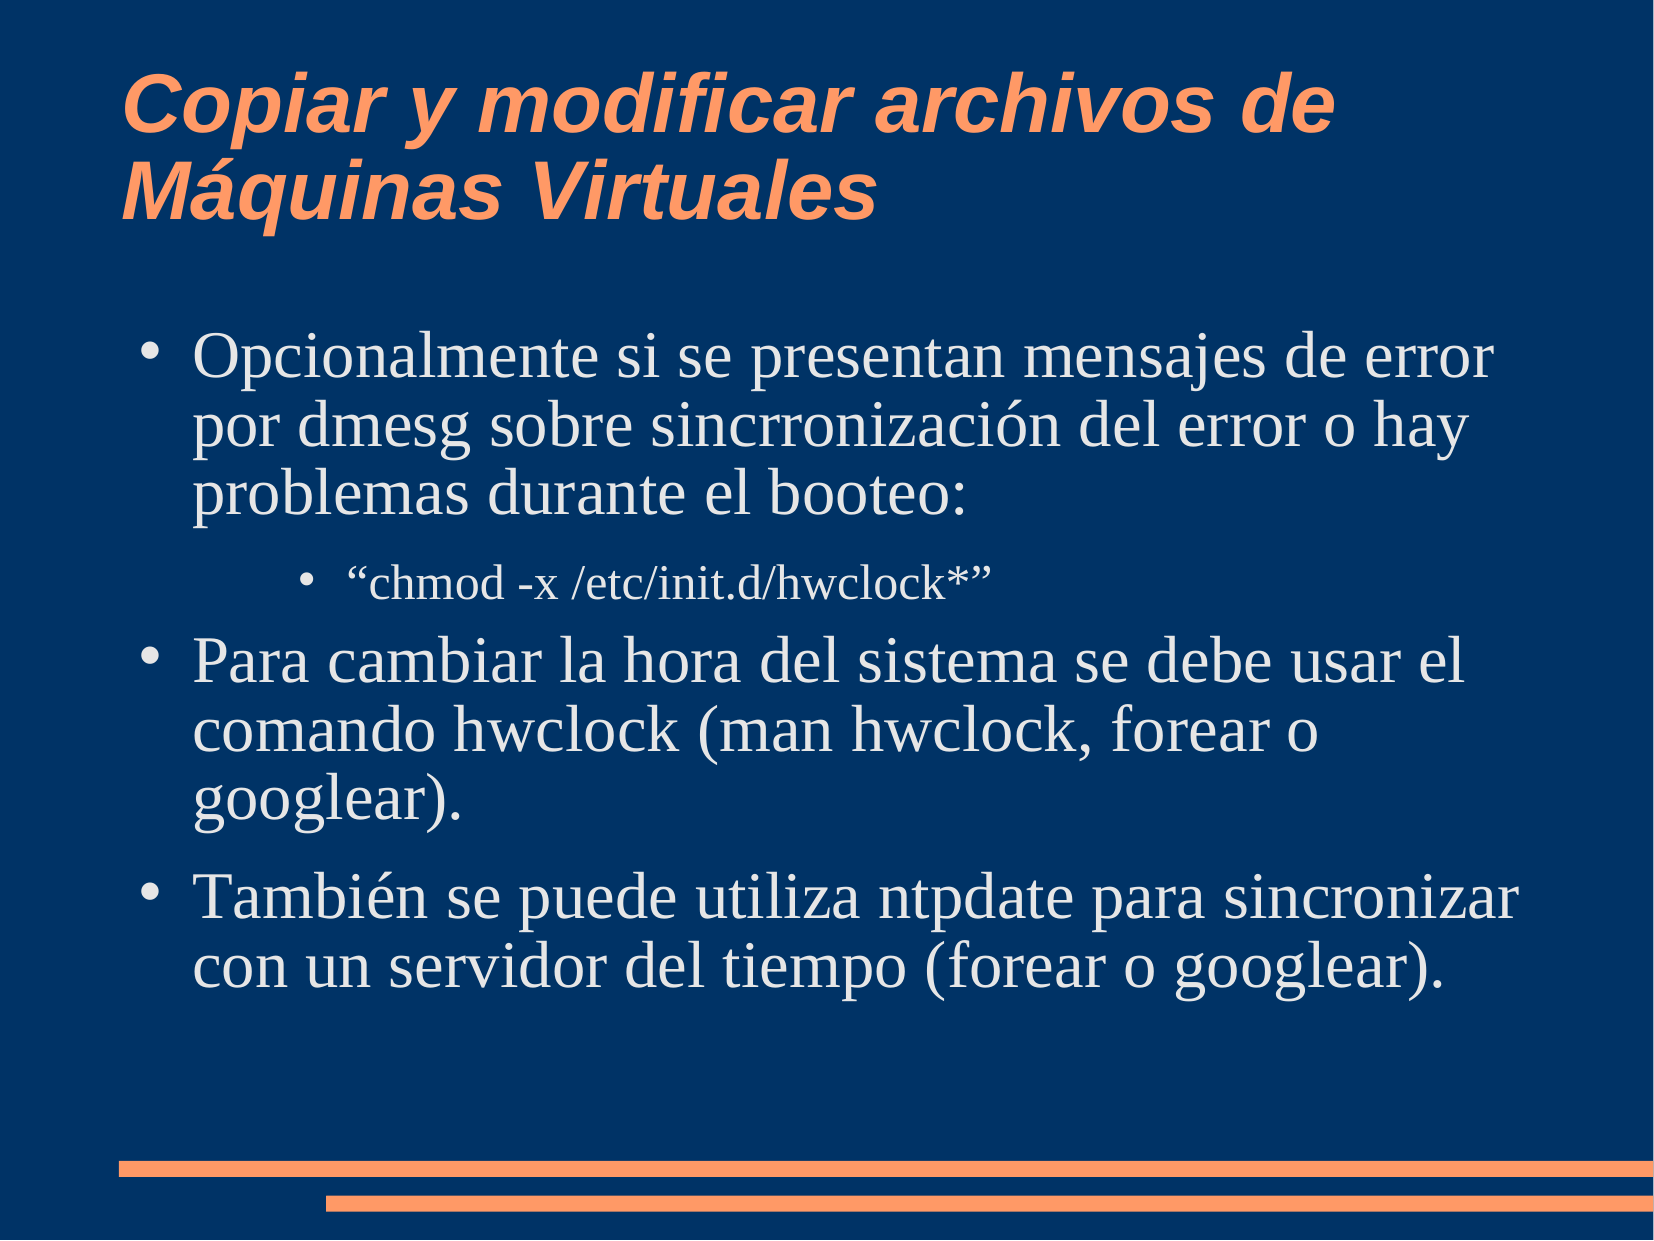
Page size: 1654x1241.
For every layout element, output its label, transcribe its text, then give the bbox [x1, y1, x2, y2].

list Opcionalmente si se presentan mensajes de error por dmesg sobre sincrronización del error o hay problemas durante el booteo: “chmod -x /etc/init.d/hwclock*” Para cambiar la hora del sistema se debe usar el comando hwclock (man hwclock, forear o googlear). También se puede utiliza ntpdate para sincronizar con un servidor del tiempo (forear o googlear). [121, 322, 1561, 1118]
title Copiar y modificar archivos de Máquinas Virtuales [121, 46, 1534, 254]
